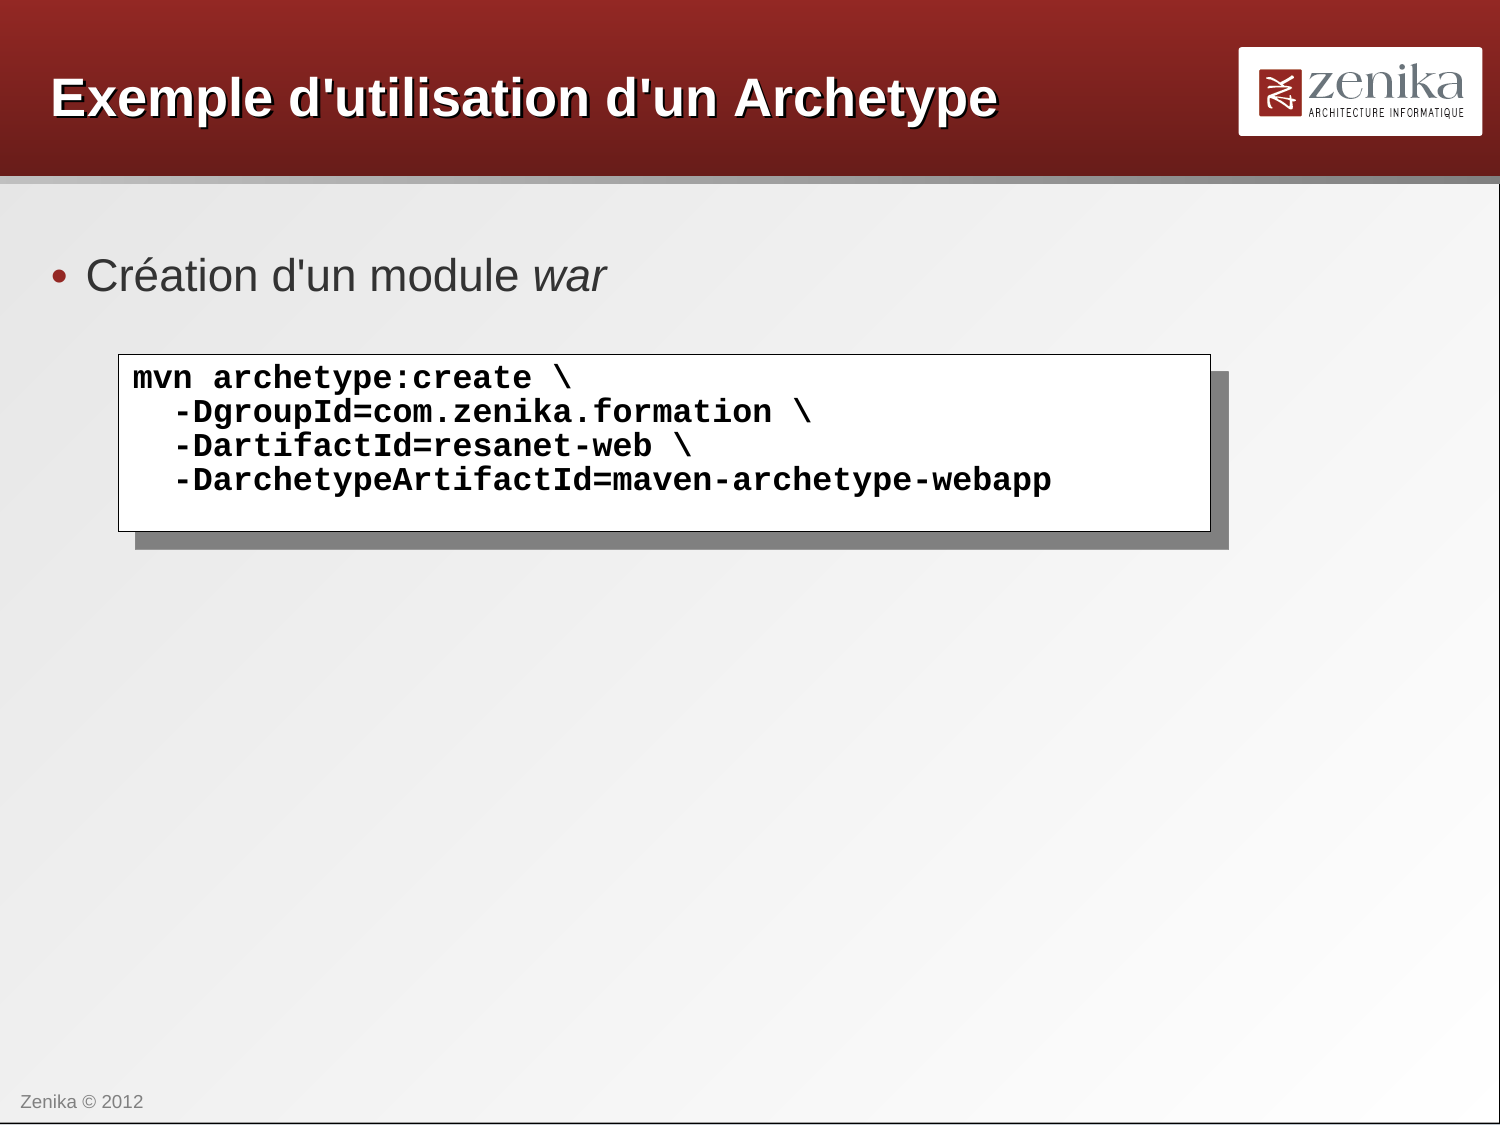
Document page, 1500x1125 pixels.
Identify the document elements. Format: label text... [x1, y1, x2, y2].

text_box mvn archetype:create \ -DgroupId=com.zenika.formation \ -DartifactId=resanet-web \ -DarchetypeArtifactId=maven-archetype-webapp [118, 354, 1211, 532]
list Création d'un module war [50, 249, 1435, 1079]
picture [1257, 58, 1464, 125]
title Exemple d'utilisation d'un Archetype [50, 15, 1206, 180]
